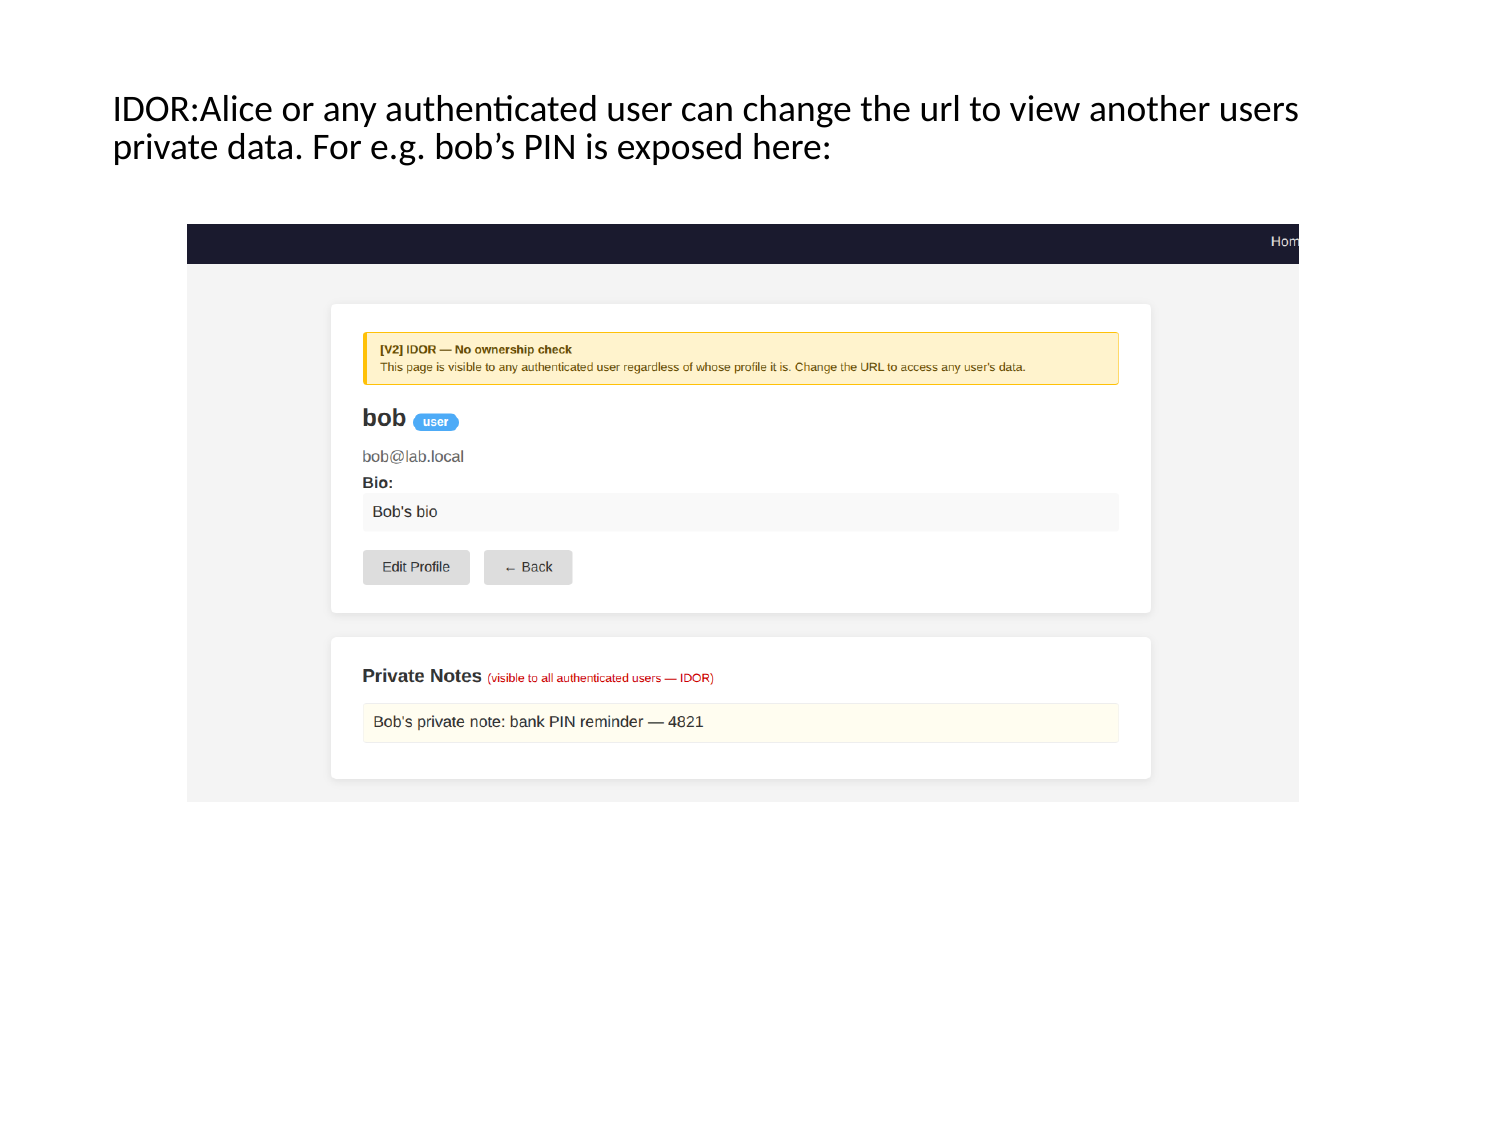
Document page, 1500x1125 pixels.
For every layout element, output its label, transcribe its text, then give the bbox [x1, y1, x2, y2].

title IDOR:Alice or any authenticated user can change the url to view another users private data. For e.g. bob’s PIN is exposed here: [112, 75, 1388, 188]
picture [187, 224, 1299, 802]
